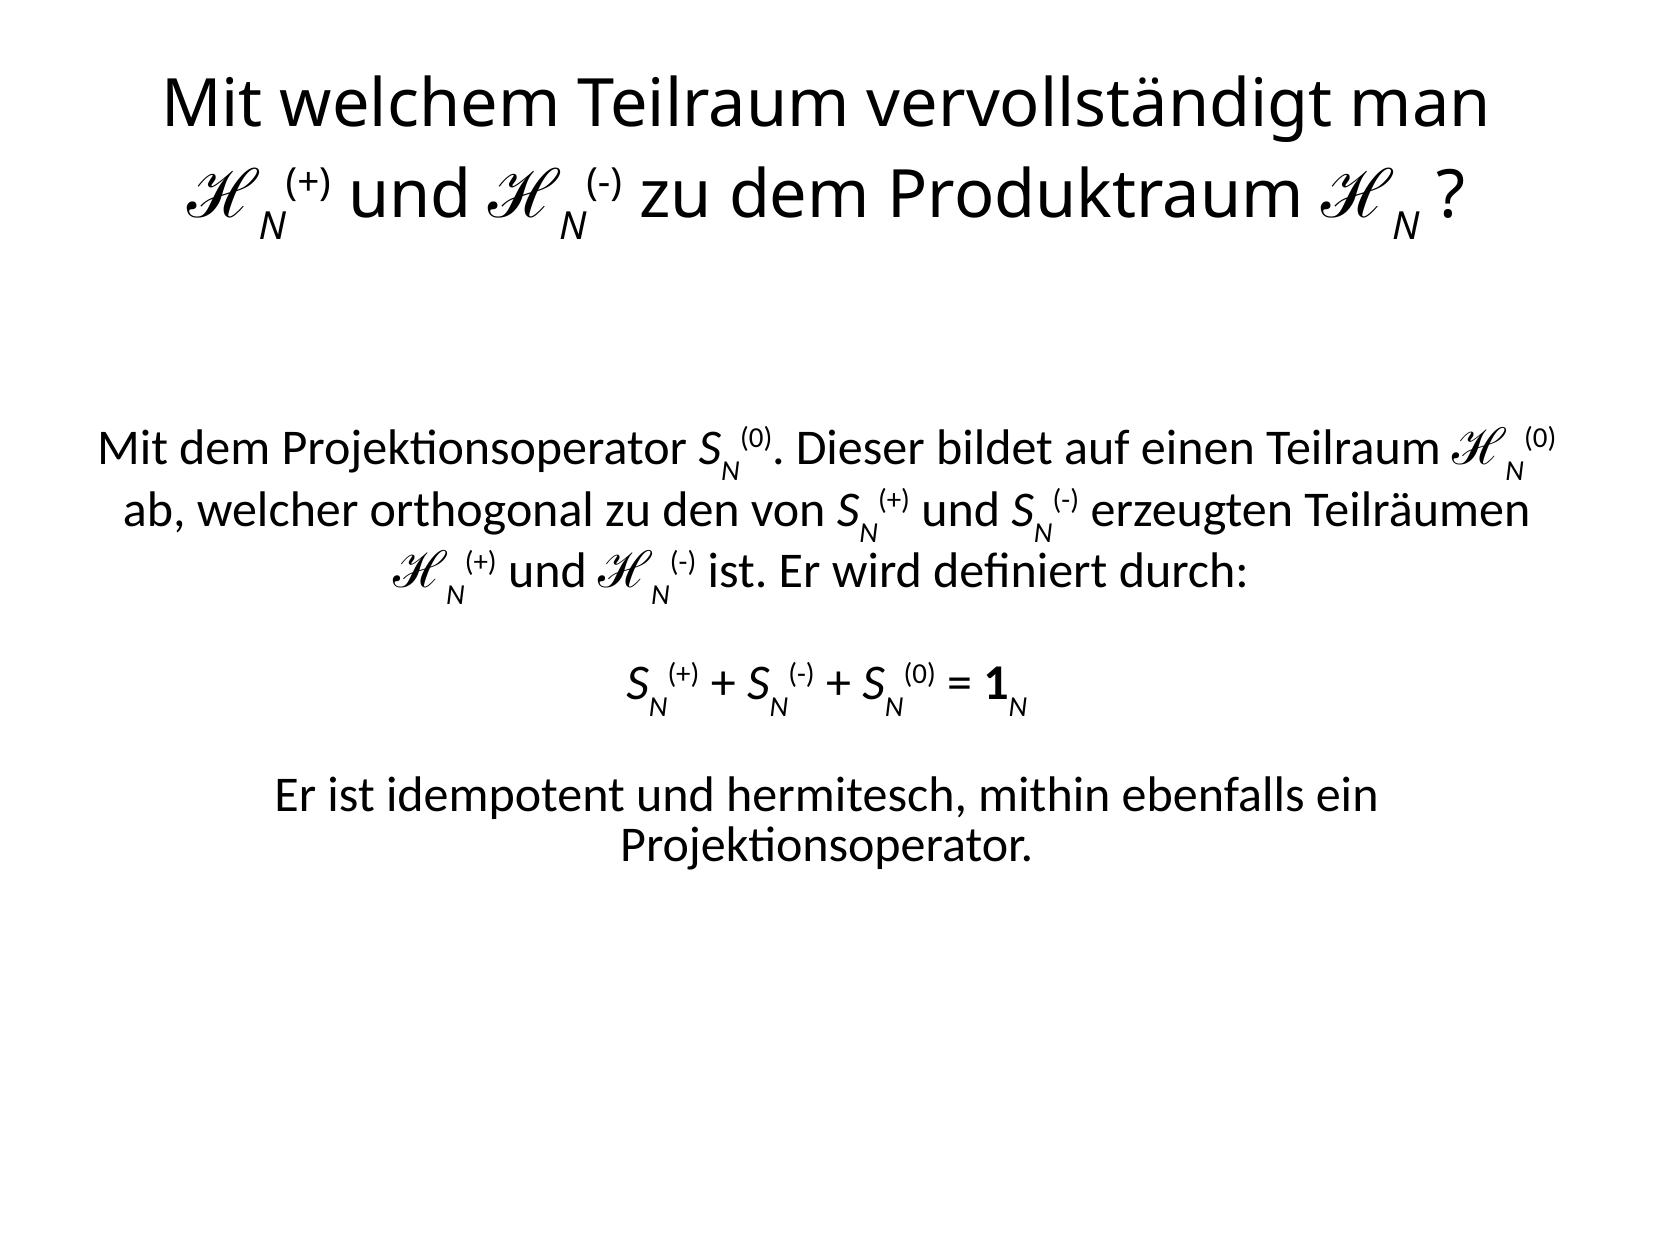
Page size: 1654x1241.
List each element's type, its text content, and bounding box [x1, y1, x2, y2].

title Mit welchem Teilraum vervollständigt man ℋN(+) und ℋN(-) zu dem Produktraum ℋN ? [82, 49, 1571, 257]
subtitle Mit dem Projektionsoperator SN(0). Dieser bildet auf einen Teilraum ℋN(0) ab, welcher orthogonal zu den von SN(+) und SN(-) erzeugten Teilräumen ℋN(+) und ℋN(-) ist. Er wird definiert durch: SN(+) + SN(-) + SN(0) = 1N Er ist idempotent und hermitesch, mithin ebenfalls ein Projektionsoperator. [82, 290, 1571, 1010]
